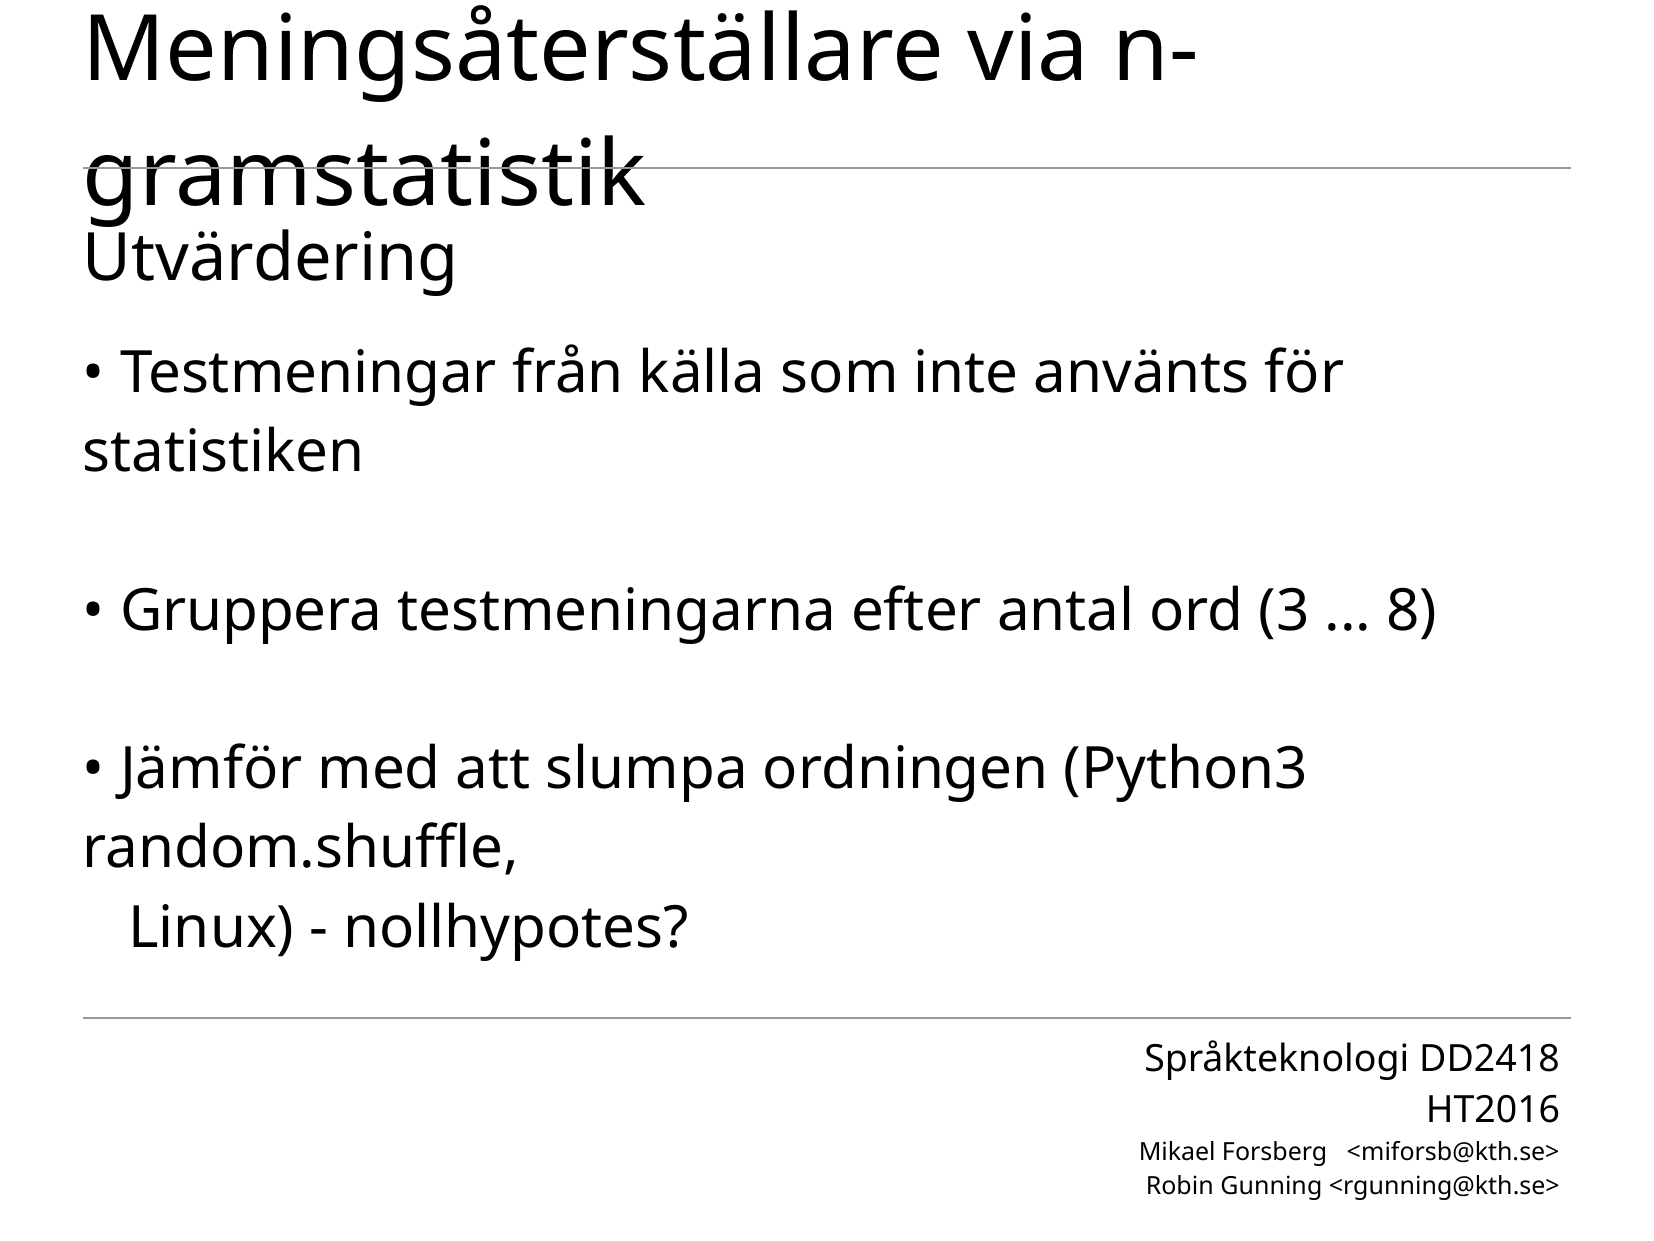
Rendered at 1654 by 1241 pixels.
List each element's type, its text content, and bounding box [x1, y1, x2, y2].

title Utvärdering [82, 194, 1571, 316]
subtitle • Testmeningar från källa som inte använts för statistiken • Gruppera testmeningarna efter antal ord (3 ... 8) • Jämför med att slumpa ordningen (Python3 random.shuffle, Linux) - nollhypotes? [82, 330, 1571, 1010]
text_box Språkteknologi DD2418 HT2016 Mikael Forsberg <miforsb@kth.se> Robin Gunning <rgunning@kth.se> [1020, 1024, 1576, 1156]
title Meningsåterställare via n-gramstatistik [82, 46, 1571, 167]
